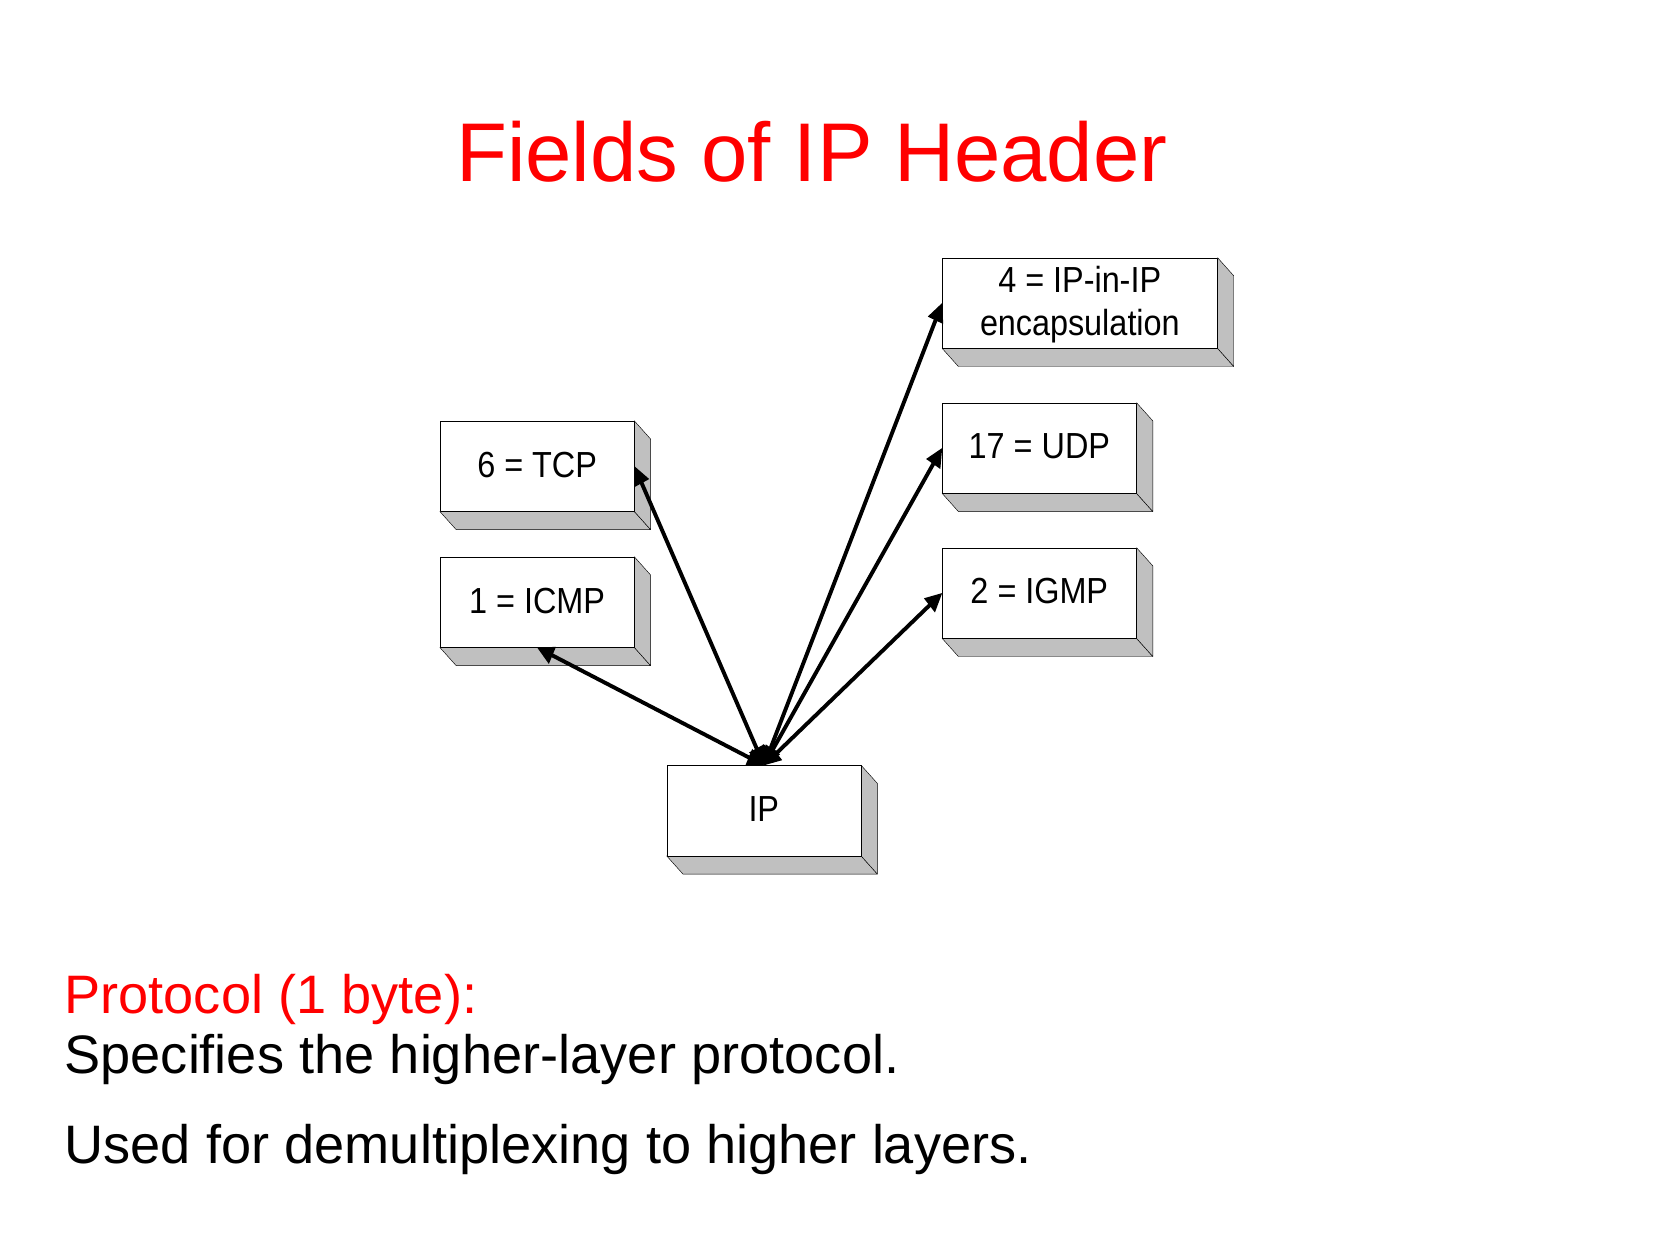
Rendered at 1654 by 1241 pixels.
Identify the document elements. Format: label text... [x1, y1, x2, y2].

title Fields of IP Header [0, 49, 1654, 257]
text_box Protocol (1 byte): Specifies the higher-layer protocol. Used for demultiplexing to higher layers. [64, 964, 1542, 1176]
chart [194, 249, 1404, 904]
